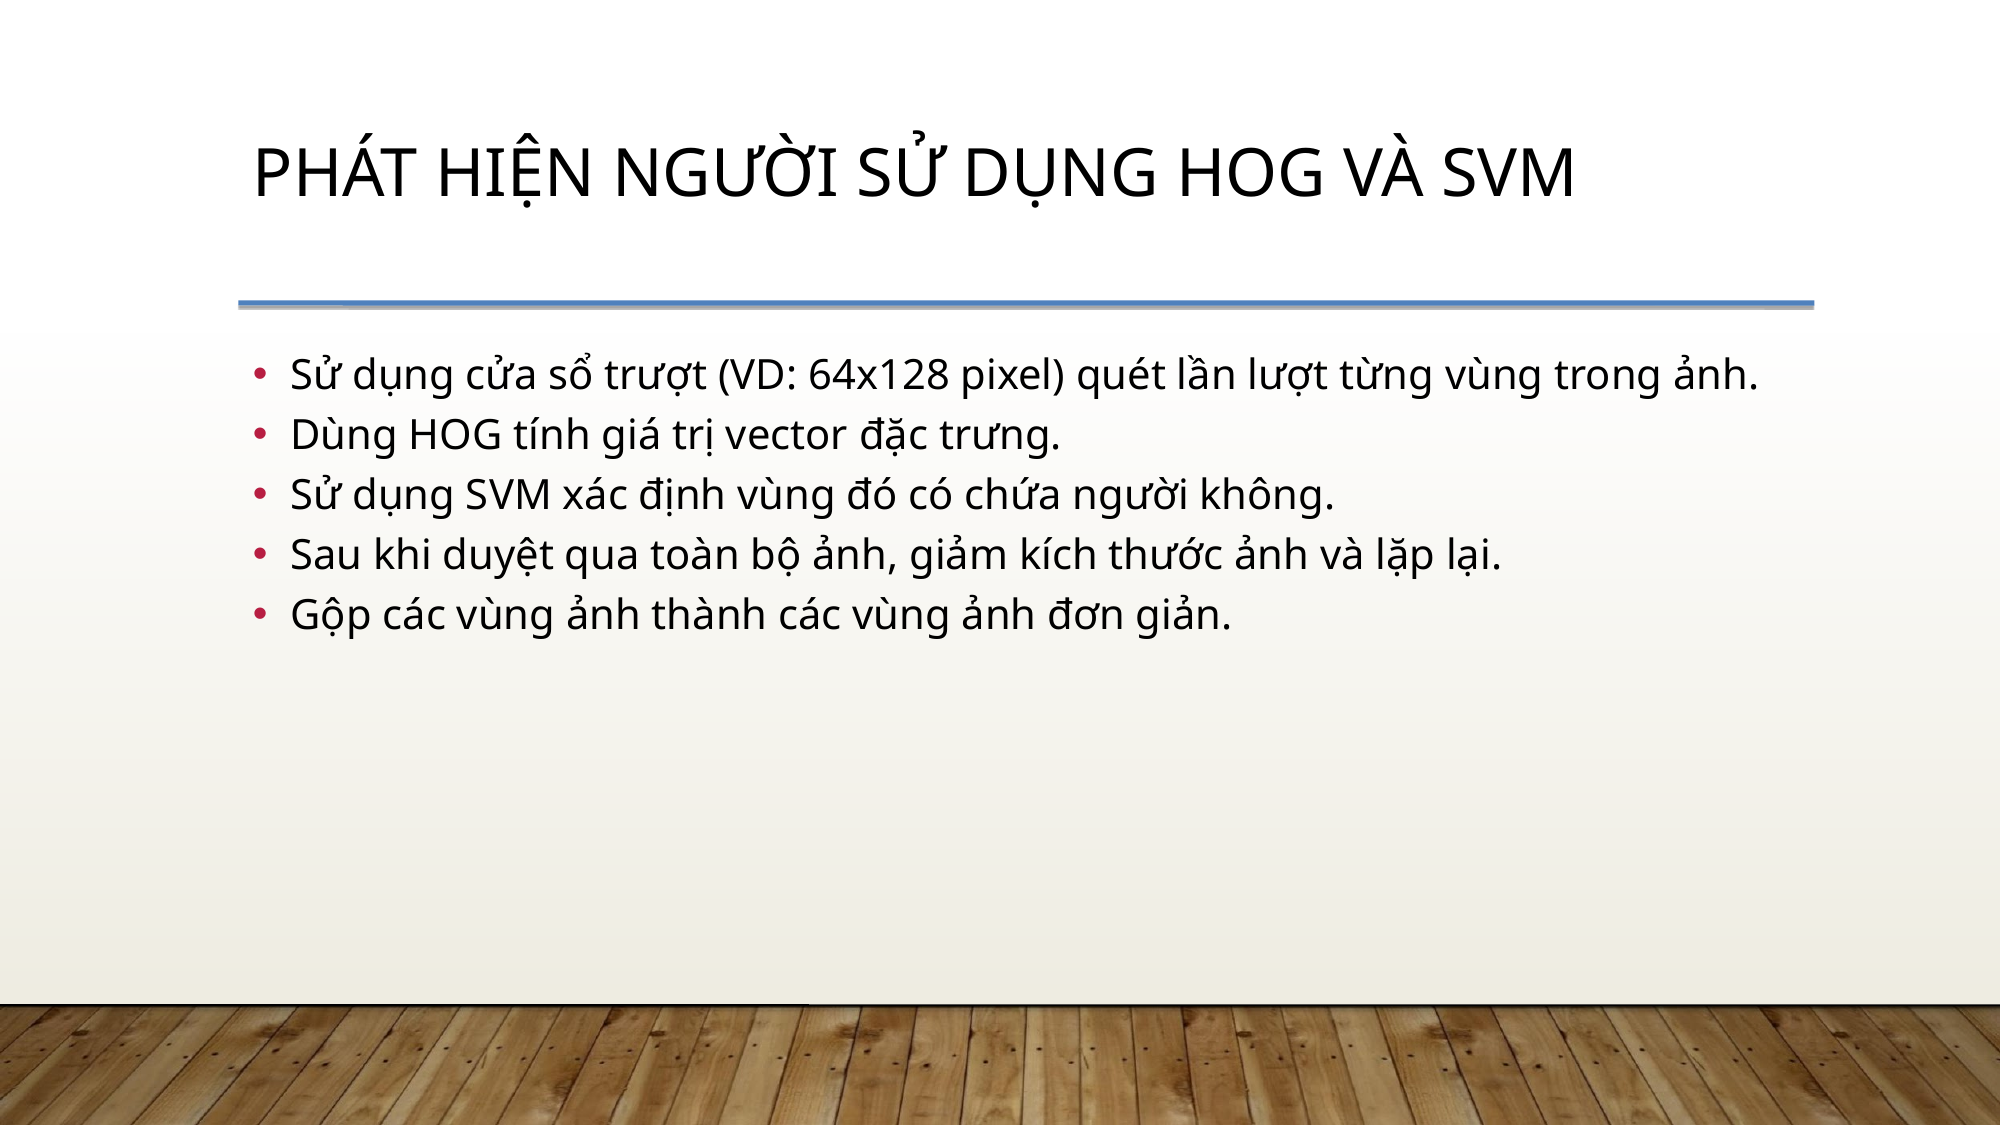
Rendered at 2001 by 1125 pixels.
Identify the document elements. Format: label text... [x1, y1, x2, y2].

picture [0, 1007, 2000, 1125]
text_box Sử dụng cửa sổ trượt (VD: 64x128 pixel) quét lần lượt từng vùng trong ảnh. Dùng HOG tính giá trị vector đặc trưng. Sử dụng SVM xác định vùng đó có chứa người không. Sau khi duyệt qua toàn bộ ảnh, giảm kích thước ảnh và lặp lại. Gộp các vùng ảnh thành các vùng ảnh đơn giản. [238, 330, 1814, 897]
text_box PHÁT HIỆN NGƯỜI SỬ DỤNG HOG VÀ SVM [238, 131, 1814, 304]
